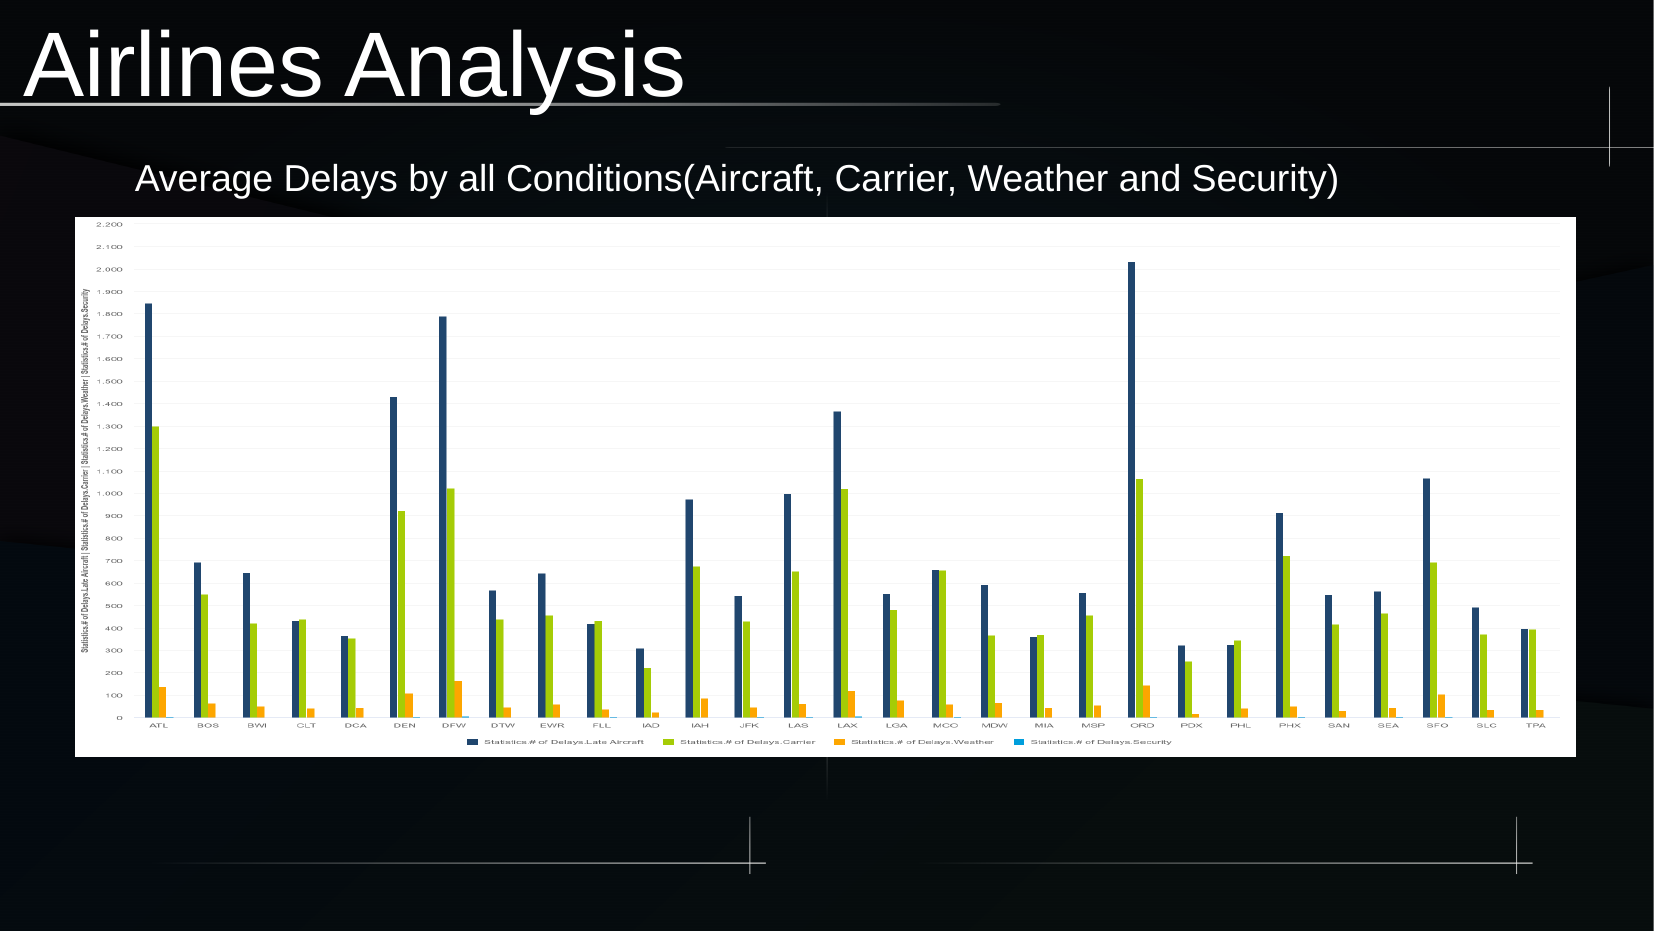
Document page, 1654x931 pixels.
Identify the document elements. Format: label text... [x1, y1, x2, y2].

text_box Average Delays by all Conditions(Aircraft, Carrier, Weather and Security) [120, 150, 1366, 249]
picture [0, 0, 1654, 931]
title Airlines Analysis [23, 11, 1589, 119]
